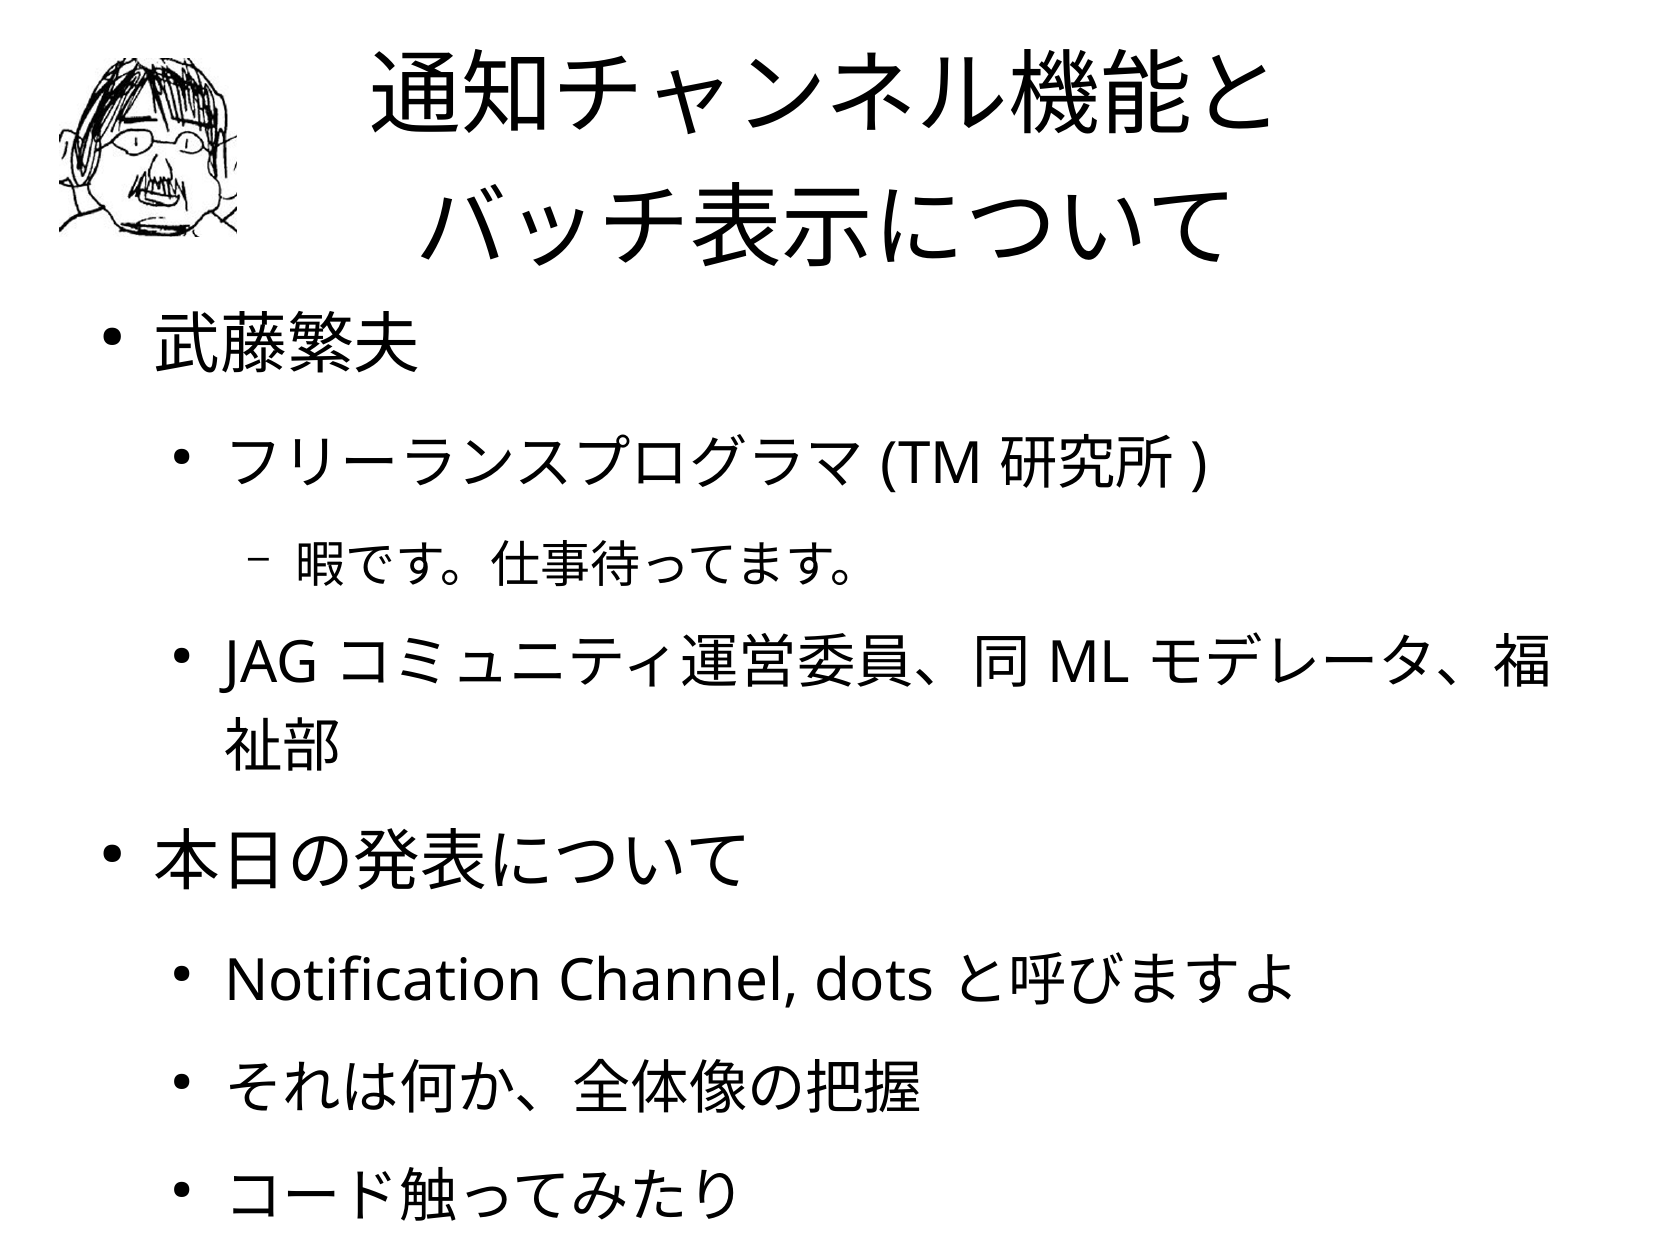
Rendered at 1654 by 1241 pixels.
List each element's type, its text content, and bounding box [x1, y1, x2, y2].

list 武藤繁夫 フリーランスプログラマ(TM研究所) 暇です。仕事待ってます。 JAGコミュニティ運営委員、同MLモデレータ、福祉部 本日の発表について Notification Channel, dotsと呼びますよ それは何か、全体像の把握 コード触ってみたり 気をつけるべき点など [82, 290, 1571, 1191]
picture [59, 58, 237, 237]
title 通知チャンネル機能と バッチ表示について [82, 49, 1571, 257]
